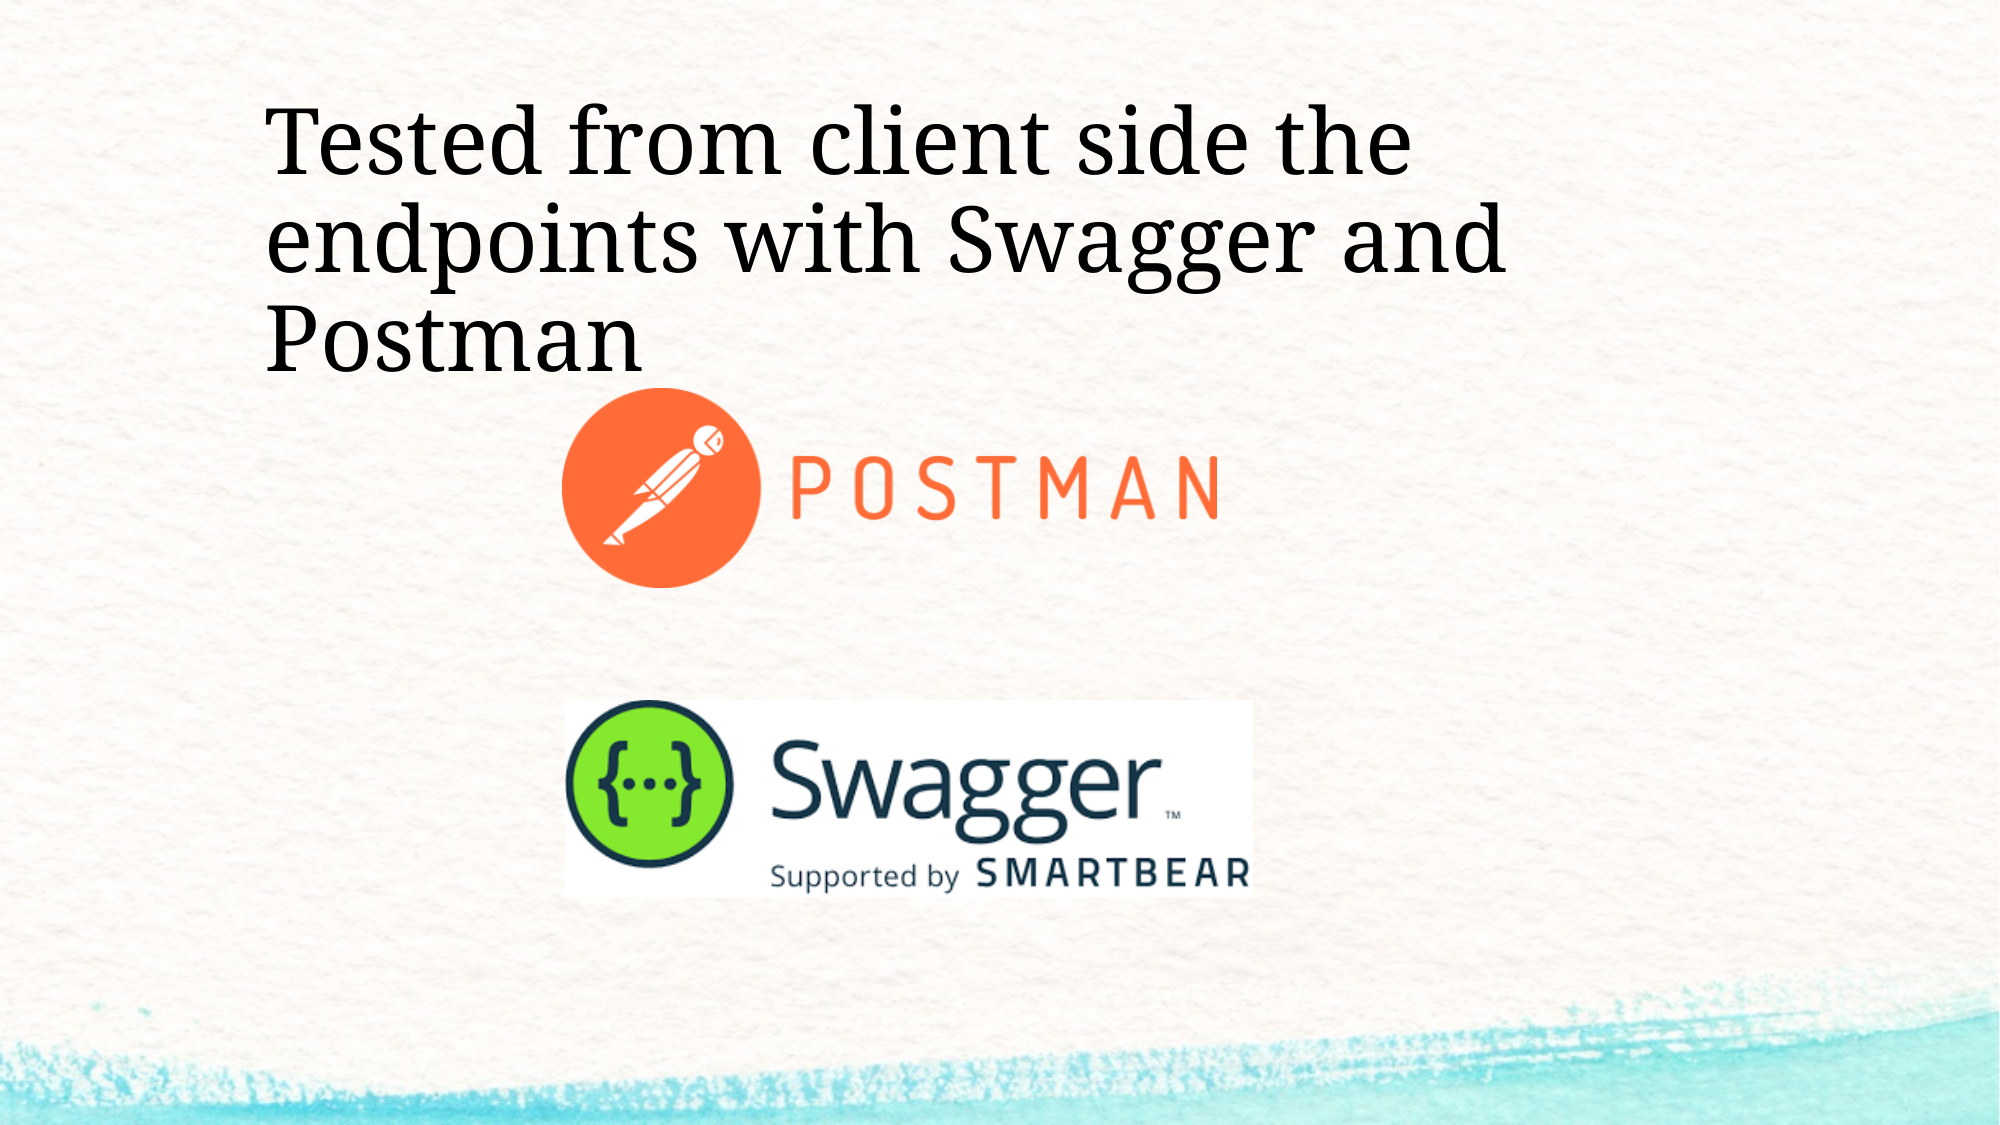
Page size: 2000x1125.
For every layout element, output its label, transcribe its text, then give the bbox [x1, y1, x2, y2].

picture [0, 0, 2000, 1125]
title Tested from client side the endpoints with Swagger and Postman [249, 87, 1825, 276]
